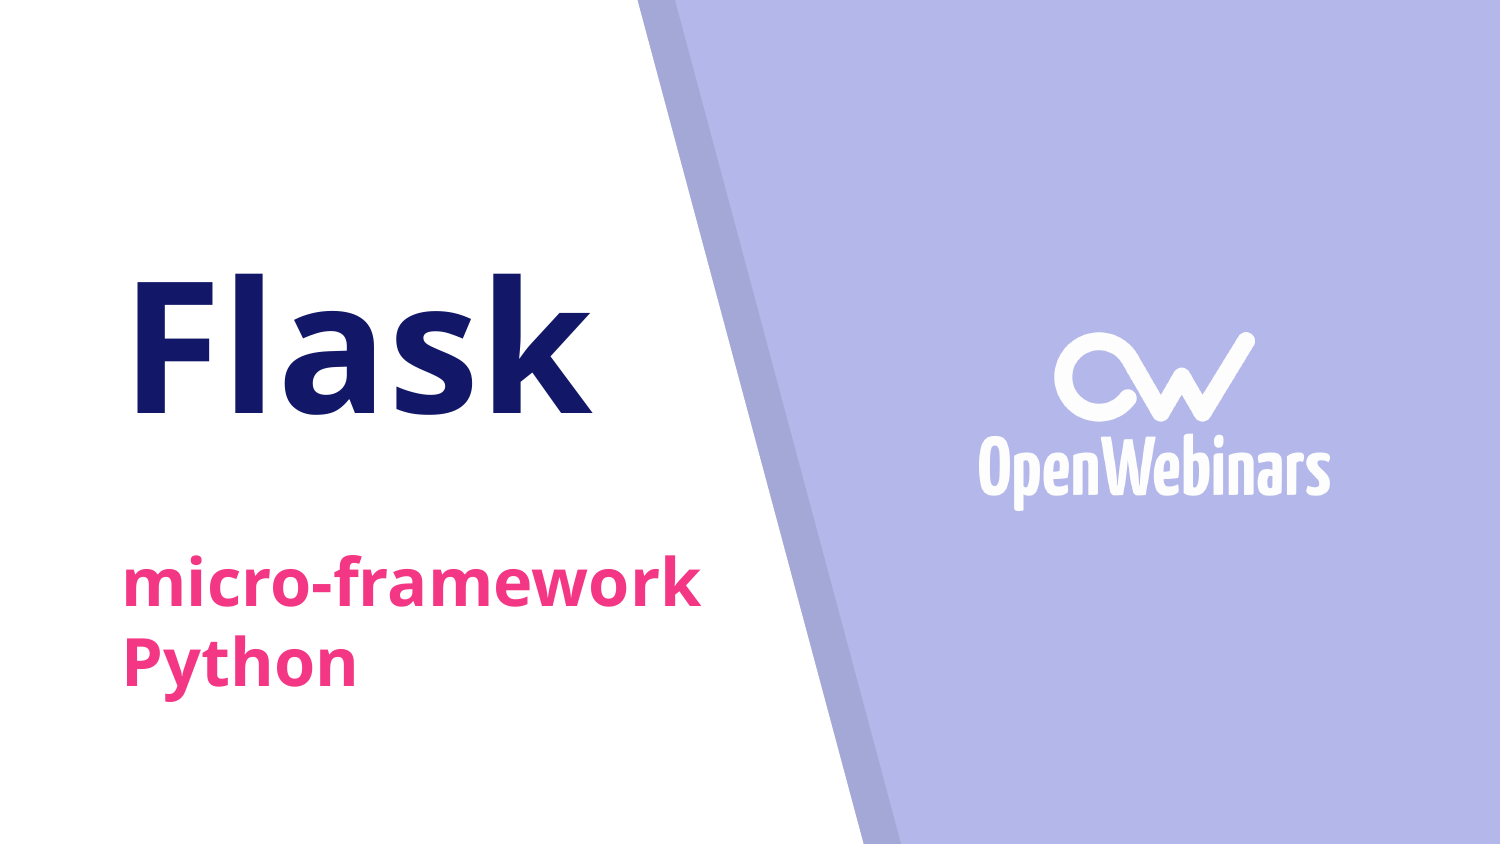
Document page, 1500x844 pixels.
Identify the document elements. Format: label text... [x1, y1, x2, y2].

title Flask micro-framework Python [106, 520, 957, 715]
picture [979, 332, 1330, 512]
